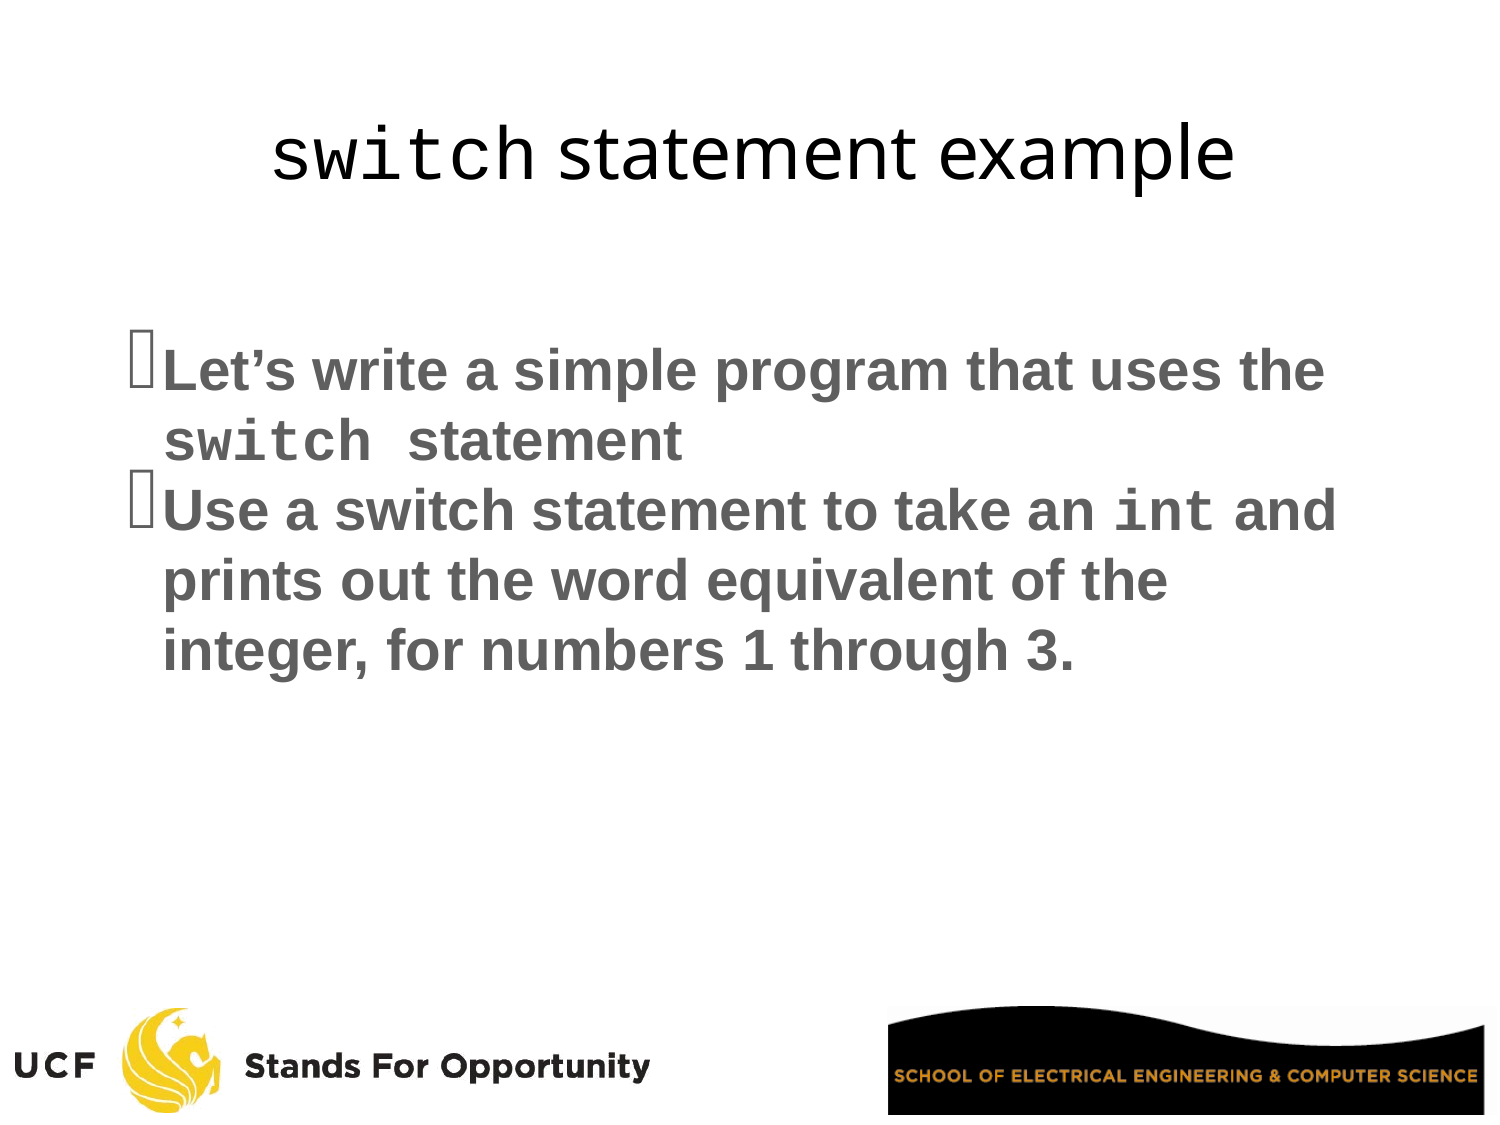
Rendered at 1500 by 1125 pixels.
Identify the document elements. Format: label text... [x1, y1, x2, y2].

picture [887, 1006, 1497, 1115]
text_box switch statement example [79, 52, 1427, 248]
text_box Let’s write a simple program that uses the switch statement Use a switch statement to take an int and prints out the word equivalent of the integer, for numbers 1 through 3. [112, 324, 1388, 1000]
picture [15, 1008, 650, 1113]
